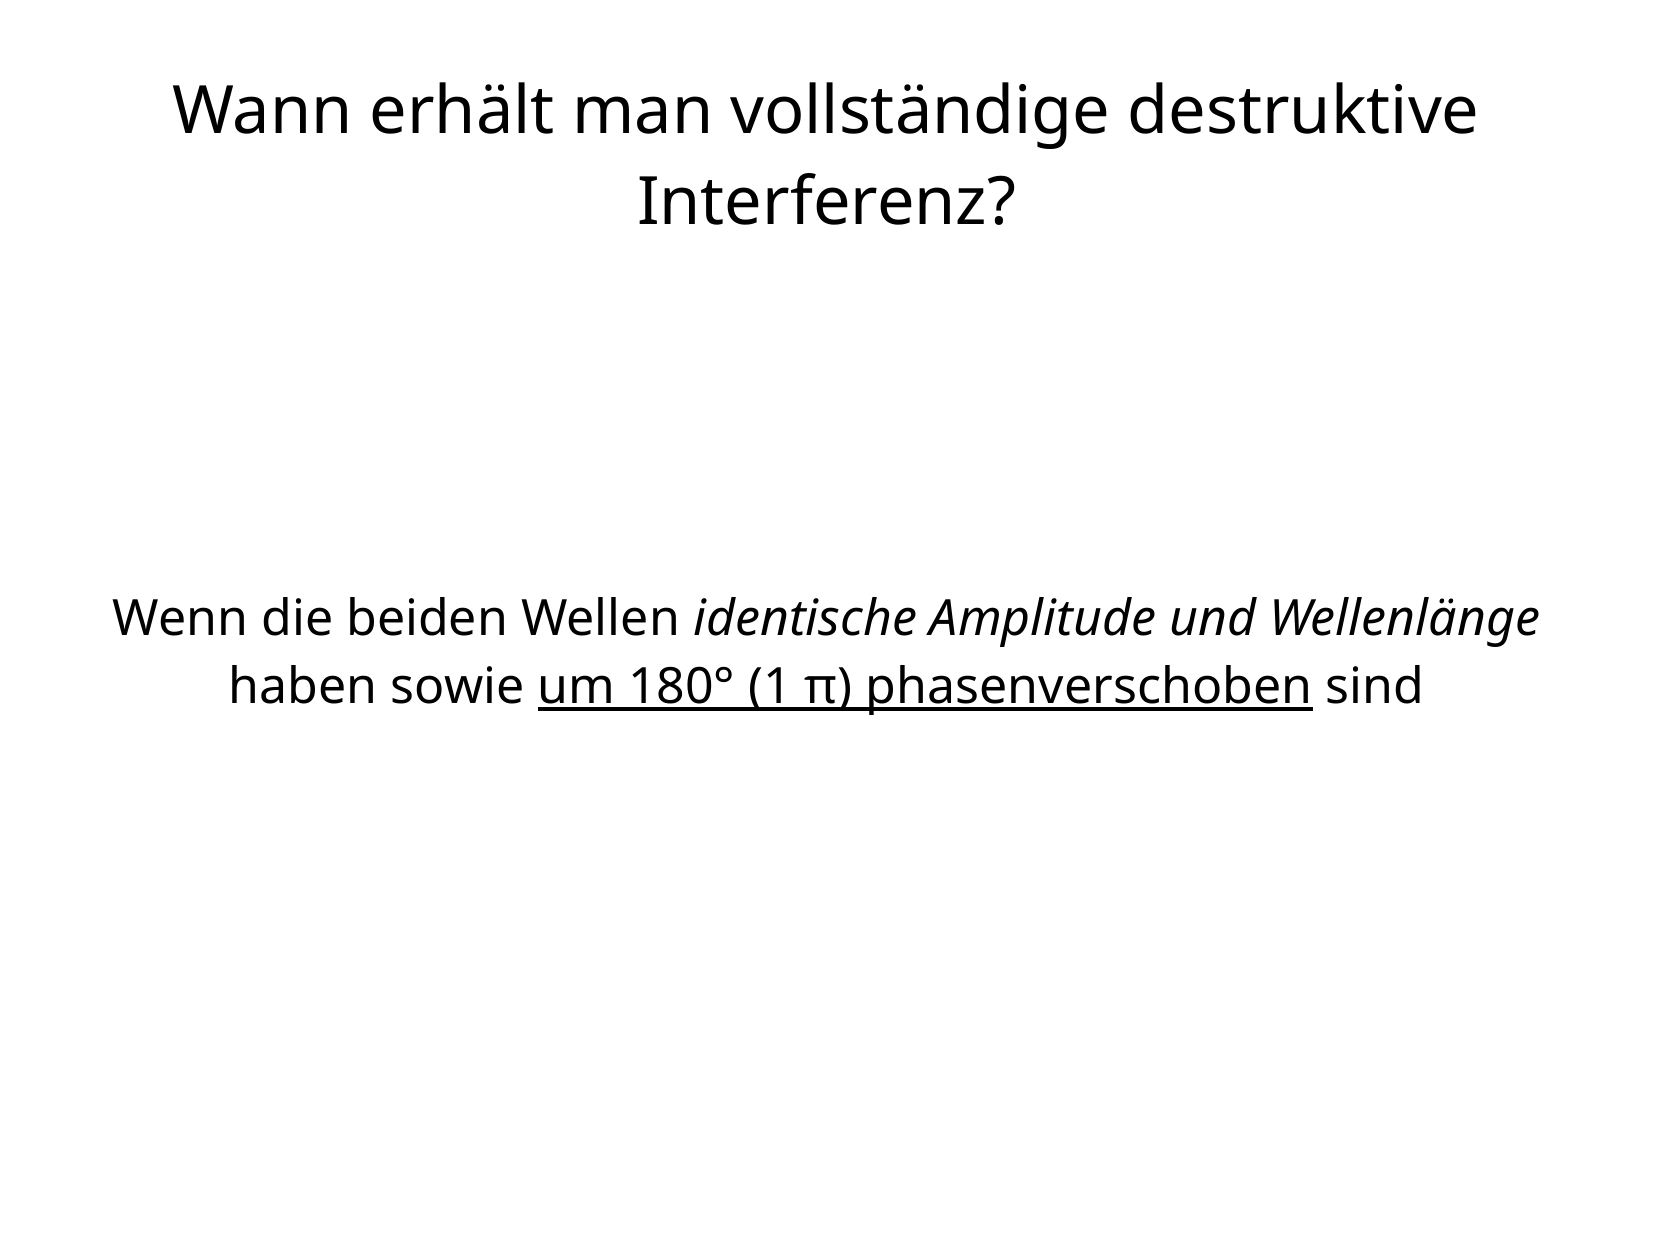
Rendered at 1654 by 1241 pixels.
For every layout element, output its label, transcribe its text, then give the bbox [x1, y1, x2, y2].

subtitle Wenn die beiden Wellen identische Amplitude und Wellenlänge haben sowie um 180° (1 π) phasenverschoben sind [82, 290, 1571, 1010]
title Wann erhält man vollständige destruktive Interferenz? [82, 49, 1571, 257]
